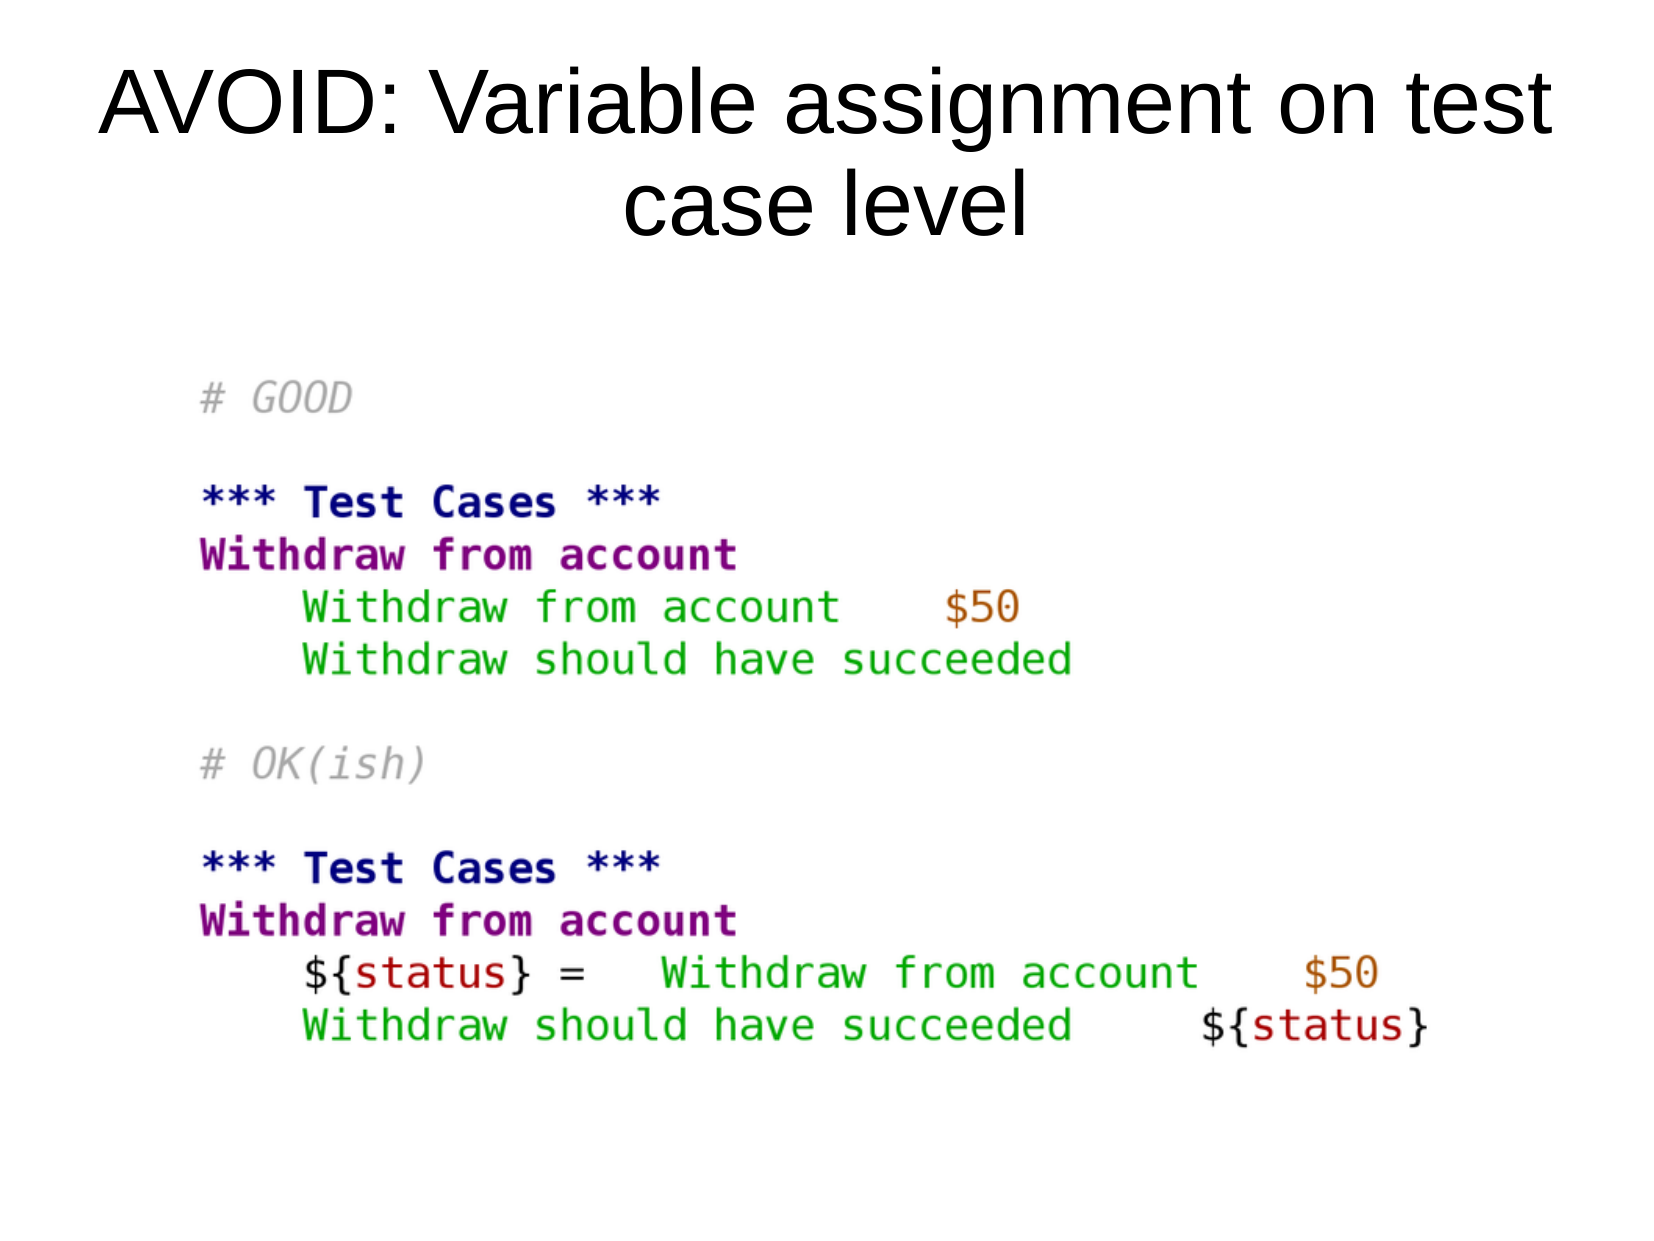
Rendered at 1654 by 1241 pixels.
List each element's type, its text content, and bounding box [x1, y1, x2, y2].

title AVOID: Variable assignment on test case level [82, 49, 1571, 257]
picture [190, 363, 1441, 1063]
